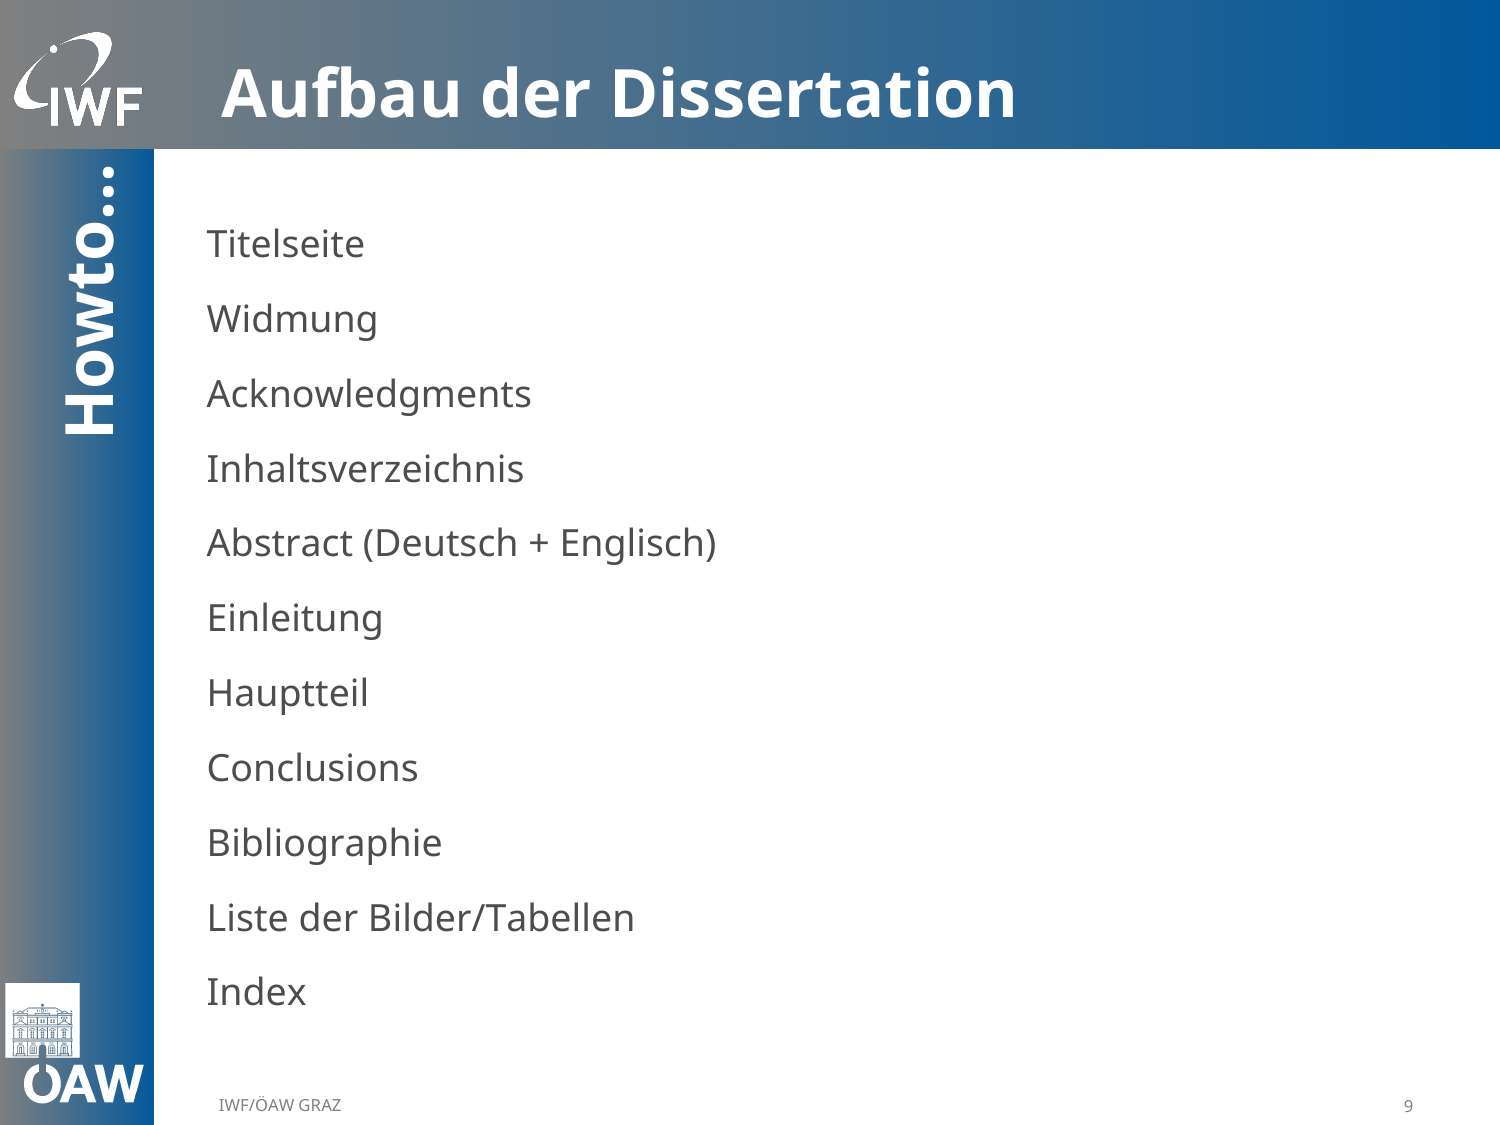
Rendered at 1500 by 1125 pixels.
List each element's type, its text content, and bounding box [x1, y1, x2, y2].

picture [5, 983, 154, 1105]
title Aufbau der Dissertation [206, 16, 1459, 176]
text_box Howto... [29, 148, 154, 959]
picture [8, 32, 154, 132]
list Titelseite Widmung Acknowledgments Inhaltsverzeichnis Abstract (Deutsch + Englisch) Einleitung Hauptteil Conclusions Bibliographie Liste der Bilder/Tabellen Index [206, 212, 1447, 946]
